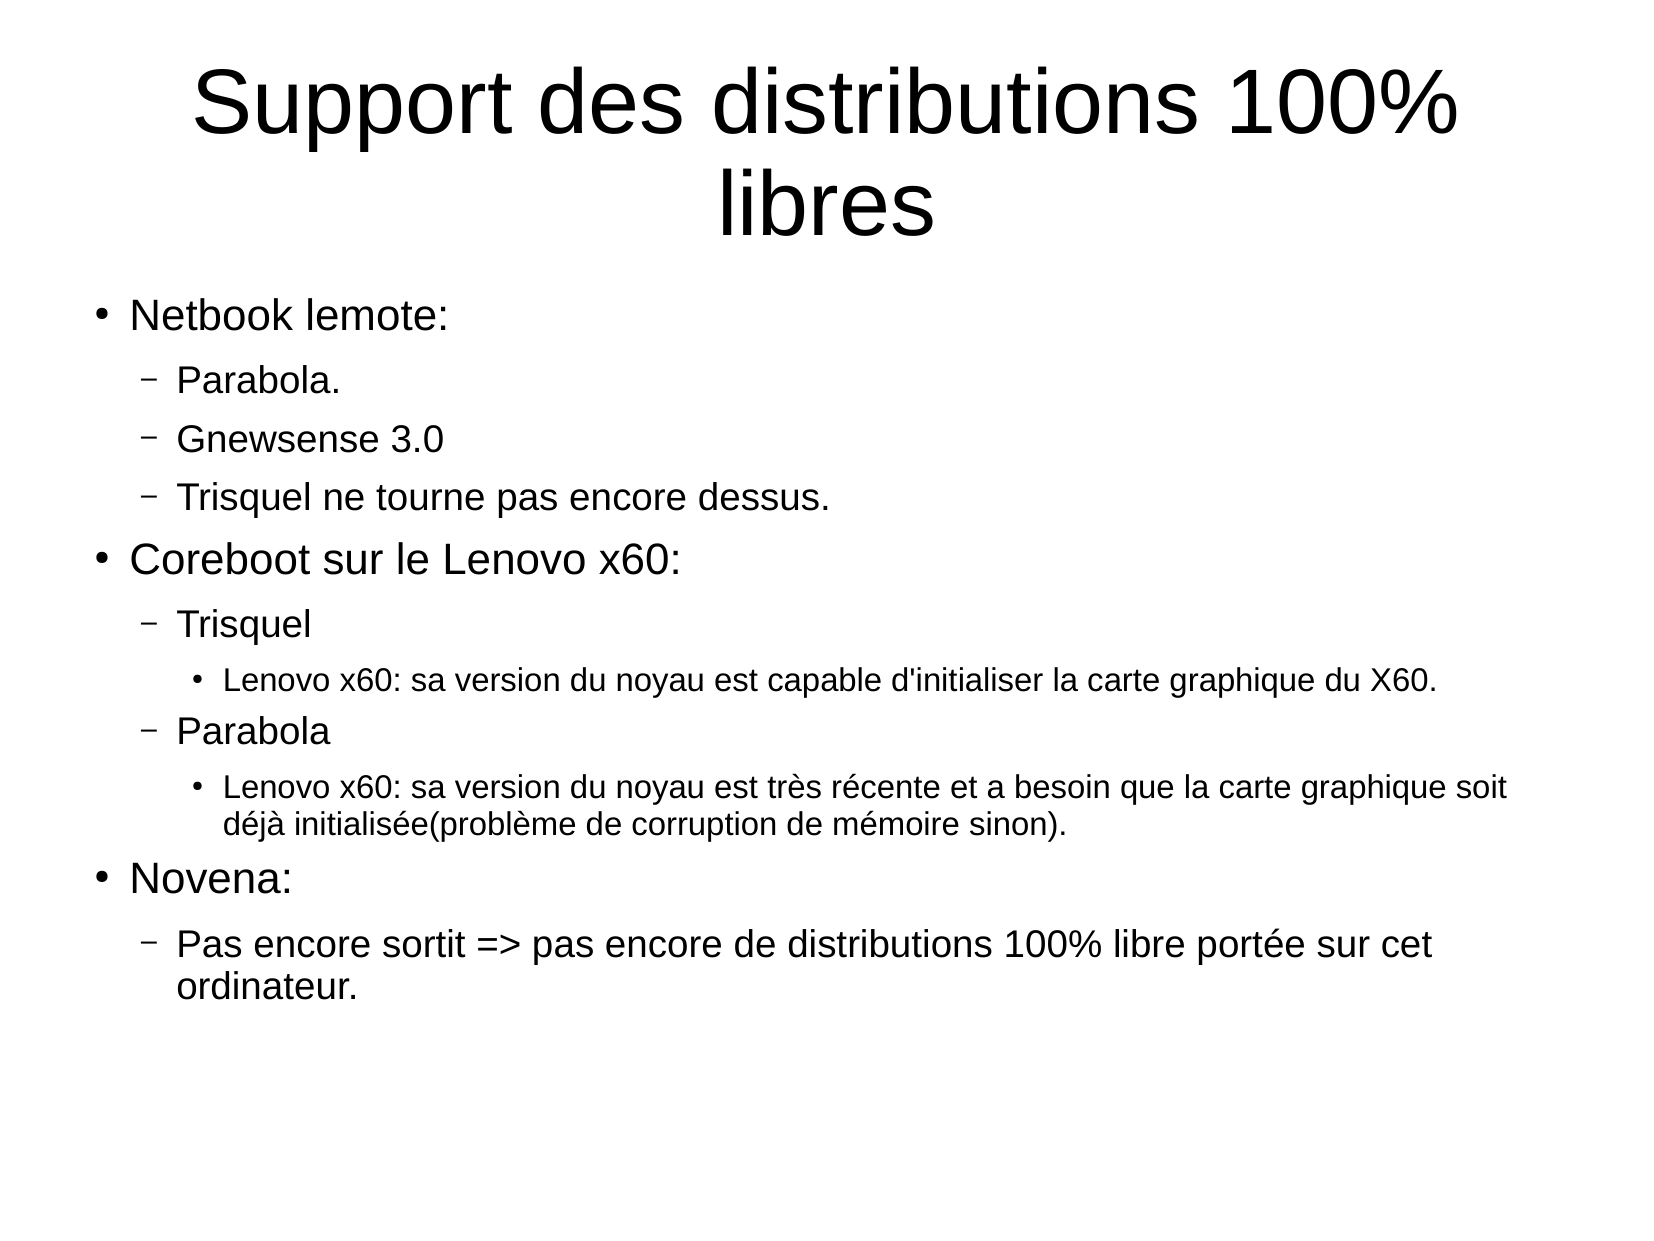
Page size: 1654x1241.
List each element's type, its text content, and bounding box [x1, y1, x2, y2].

list Netbook lemote: Parabola. Gnewsense 3.0 Trisquel ne tourne pas encore dessus. Coreboot sur le Lenovo x60: Trisquel Lenovo x60: sa version du noyau est capable d'initialiser la carte graphique du X60. Parabola Lenovo x60: sa version du noyau est très récente et a besoin que la carte graphique soit déjà initialisée(problème de corruption de mémoire sinon). Novena: Pas encore sortit => pas encore de distributions 100% libre portée sur cet ordinateur. [82, 290, 1571, 1010]
title Support des distributions 100% libres [82, 49, 1571, 257]
